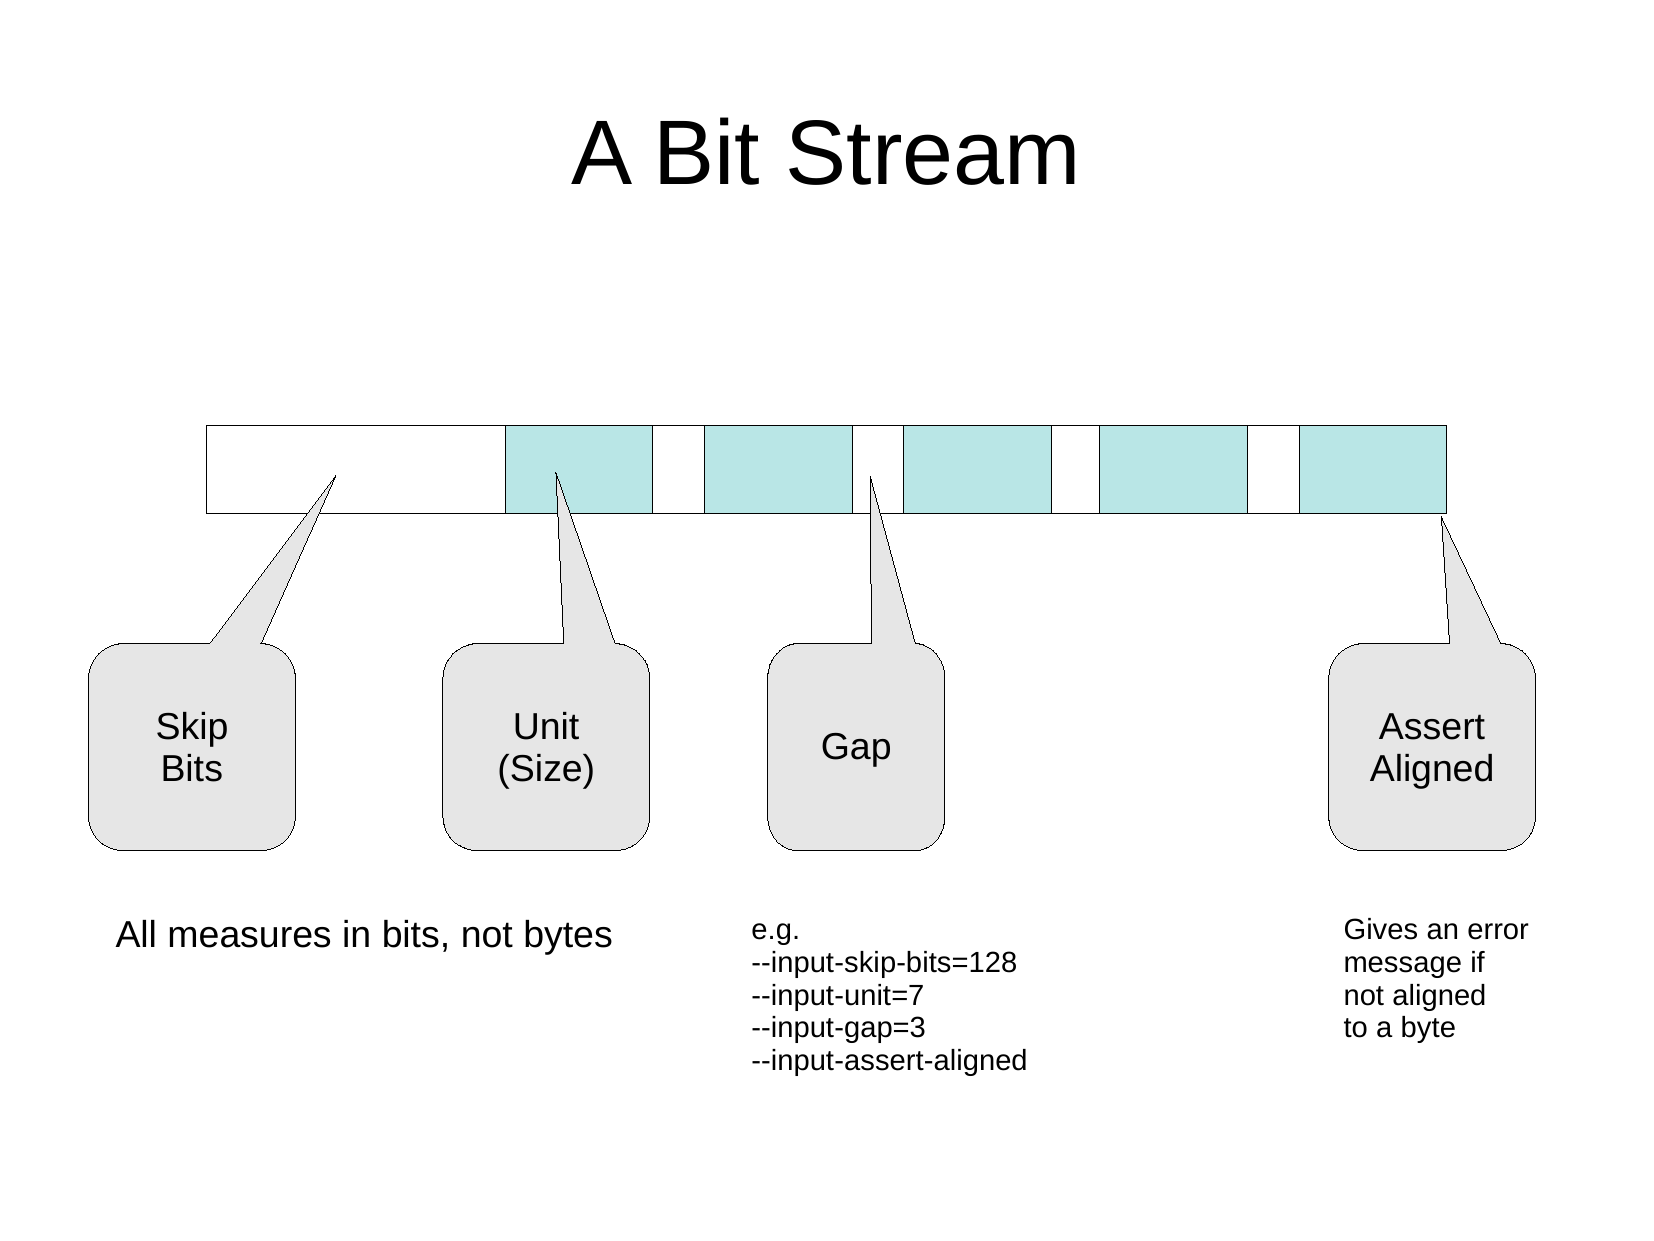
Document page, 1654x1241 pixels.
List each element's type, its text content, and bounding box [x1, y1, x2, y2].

text_box Skip Bits [88, 475, 336, 851]
text_box [903, 425, 1052, 514]
text_box Assert Aligned [1328, 516, 1536, 851]
text_box [1299, 425, 1447, 514]
text_box All measures in bits, not bytes [100, 905, 773, 963]
text_box Gives an error message if not aligned to a byte [1328, 905, 1595, 1052]
text_box e.g. --input-skip-bits=128 --input-unit=7 --input-gap=3 --input-assert-aligned [736, 905, 1124, 1085]
text_box Gap [767, 476, 945, 851]
text_box [1099, 425, 1248, 514]
text_box Unit (Size) [442, 472, 650, 851]
text_box [505, 425, 653, 514]
text_box [704, 425, 853, 514]
title A Bit Stream [82, 56, 1571, 250]
